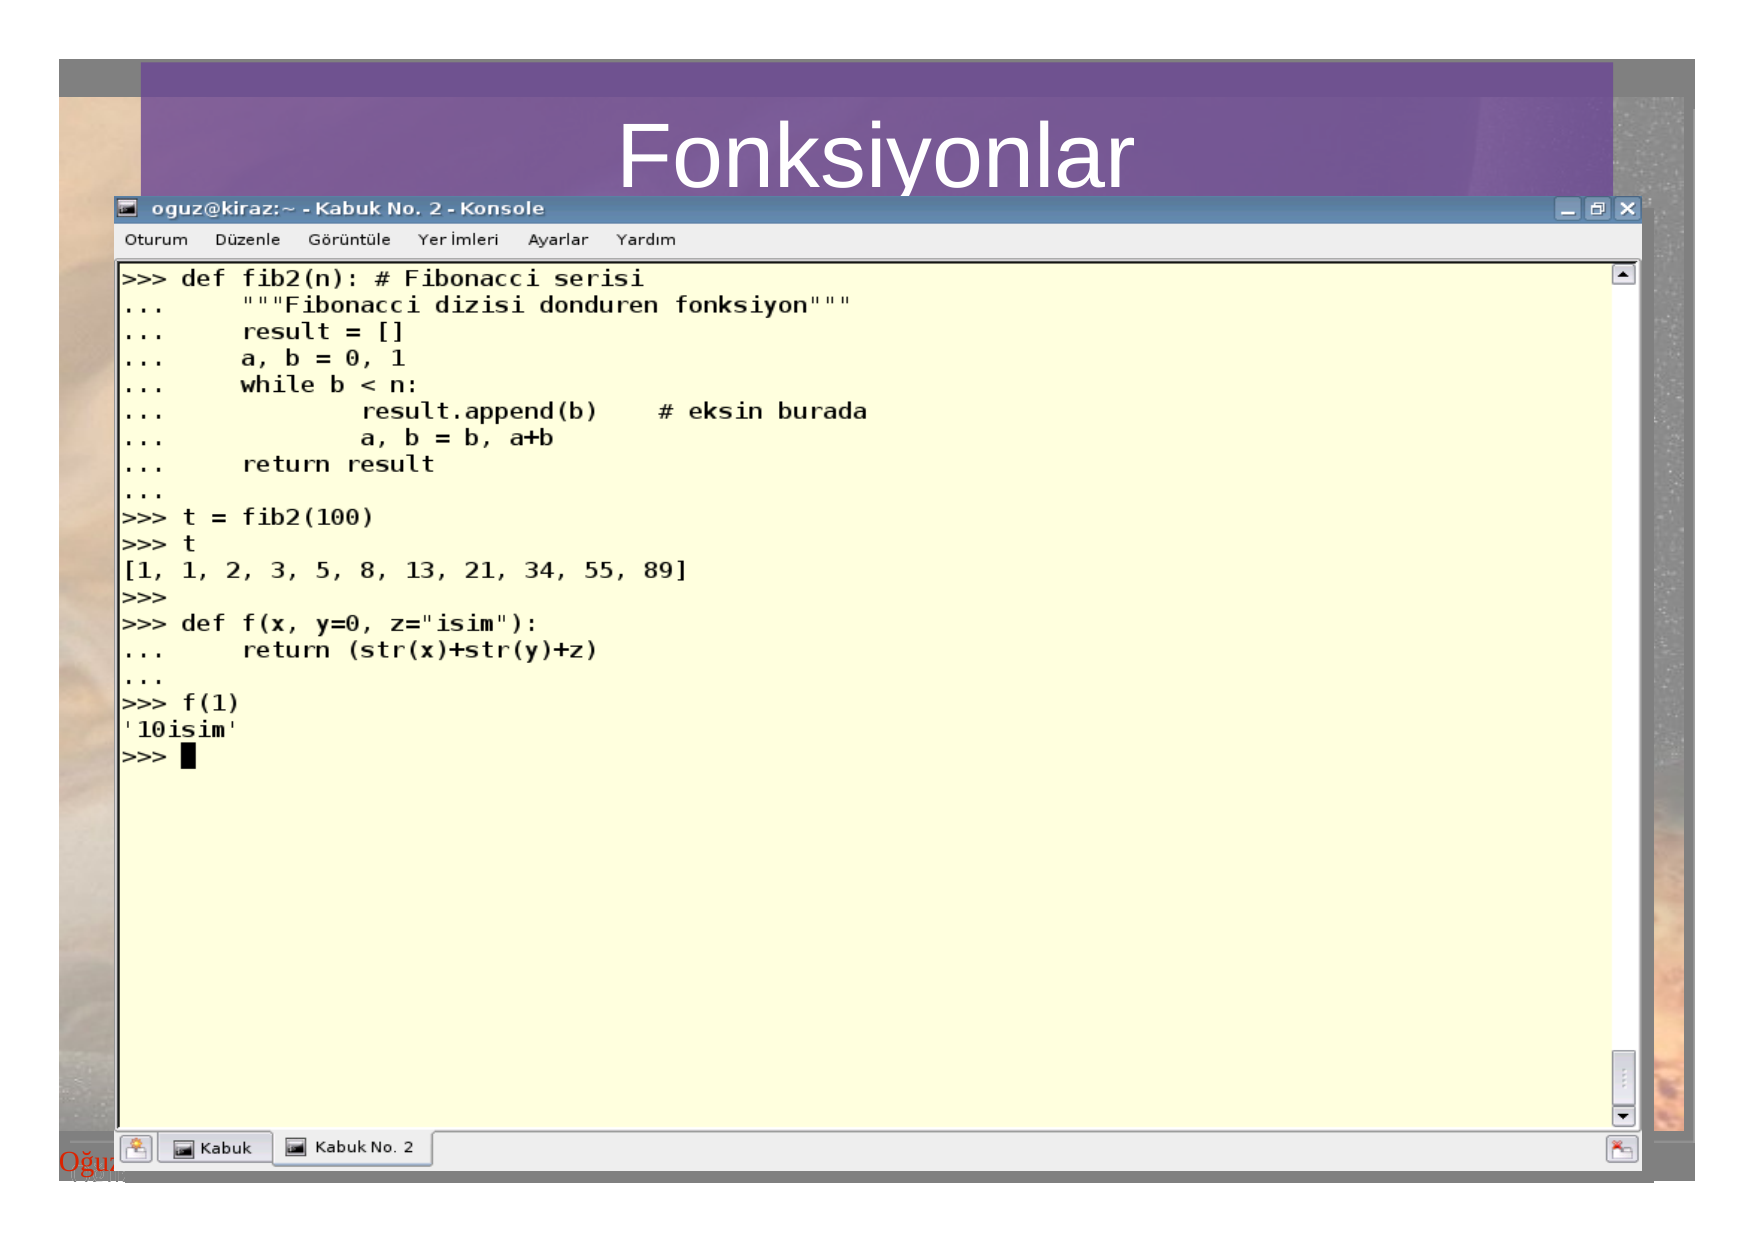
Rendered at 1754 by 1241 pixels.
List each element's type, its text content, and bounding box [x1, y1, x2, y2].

title Fonksiyonlar [140, 62, 1614, 196]
picture [59, 97, 1684, 1171]
